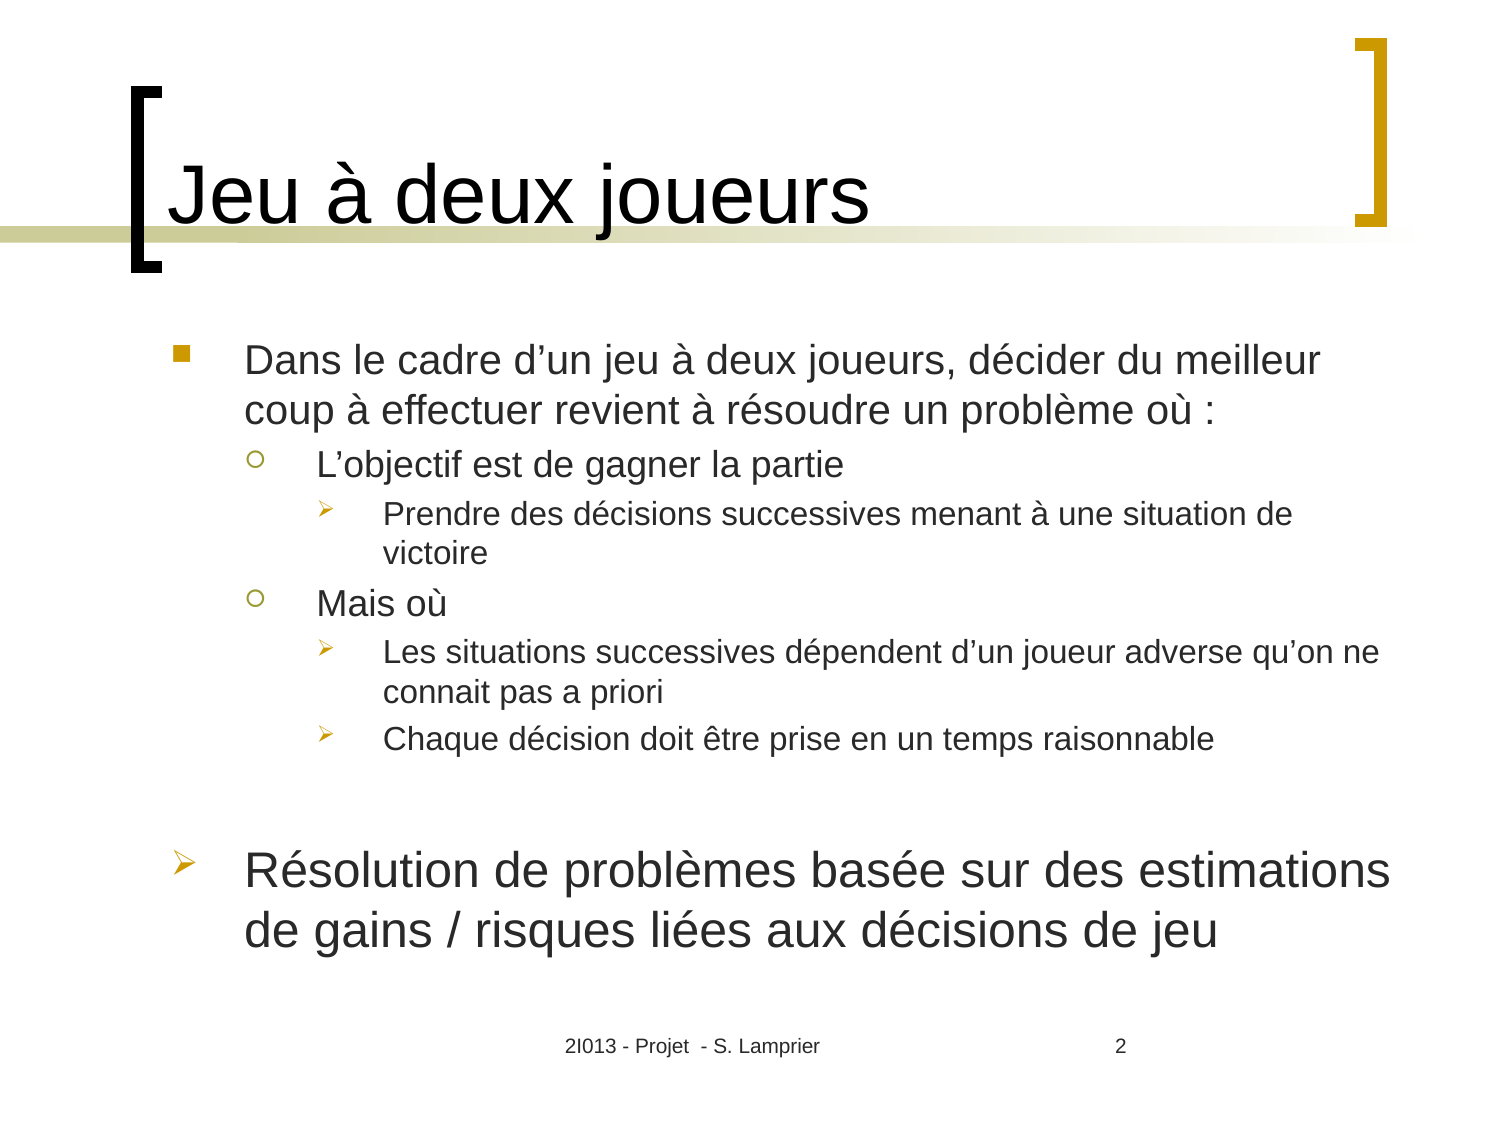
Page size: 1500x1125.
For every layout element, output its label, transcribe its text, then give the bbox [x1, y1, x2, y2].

slide_number <numéro> [1100, 1025, 1413, 1100]
title Jeu à deux joueurs [152, 15, 1328, 248]
footer 2I013 - Projet - S. Lamprier [549, 1025, 1025, 1100]
list Dans le cadre d’un jeu à deux joueurs, décider du meilleur coup à effectuer revient à résoudre un problème où : L’objectif est de gagner la partie Prendre des décisions successives menant à une situation de victoire Mais où Les situations successives dépendent d’un joueur adverse qu’on ne connait pas a priori Chaque décision doit être prise en un temps raisonnable Résolution de problèmes basée sur des estimations de gains / risques liées aux décisions de jeu [155, 324, 1413, 1000]
